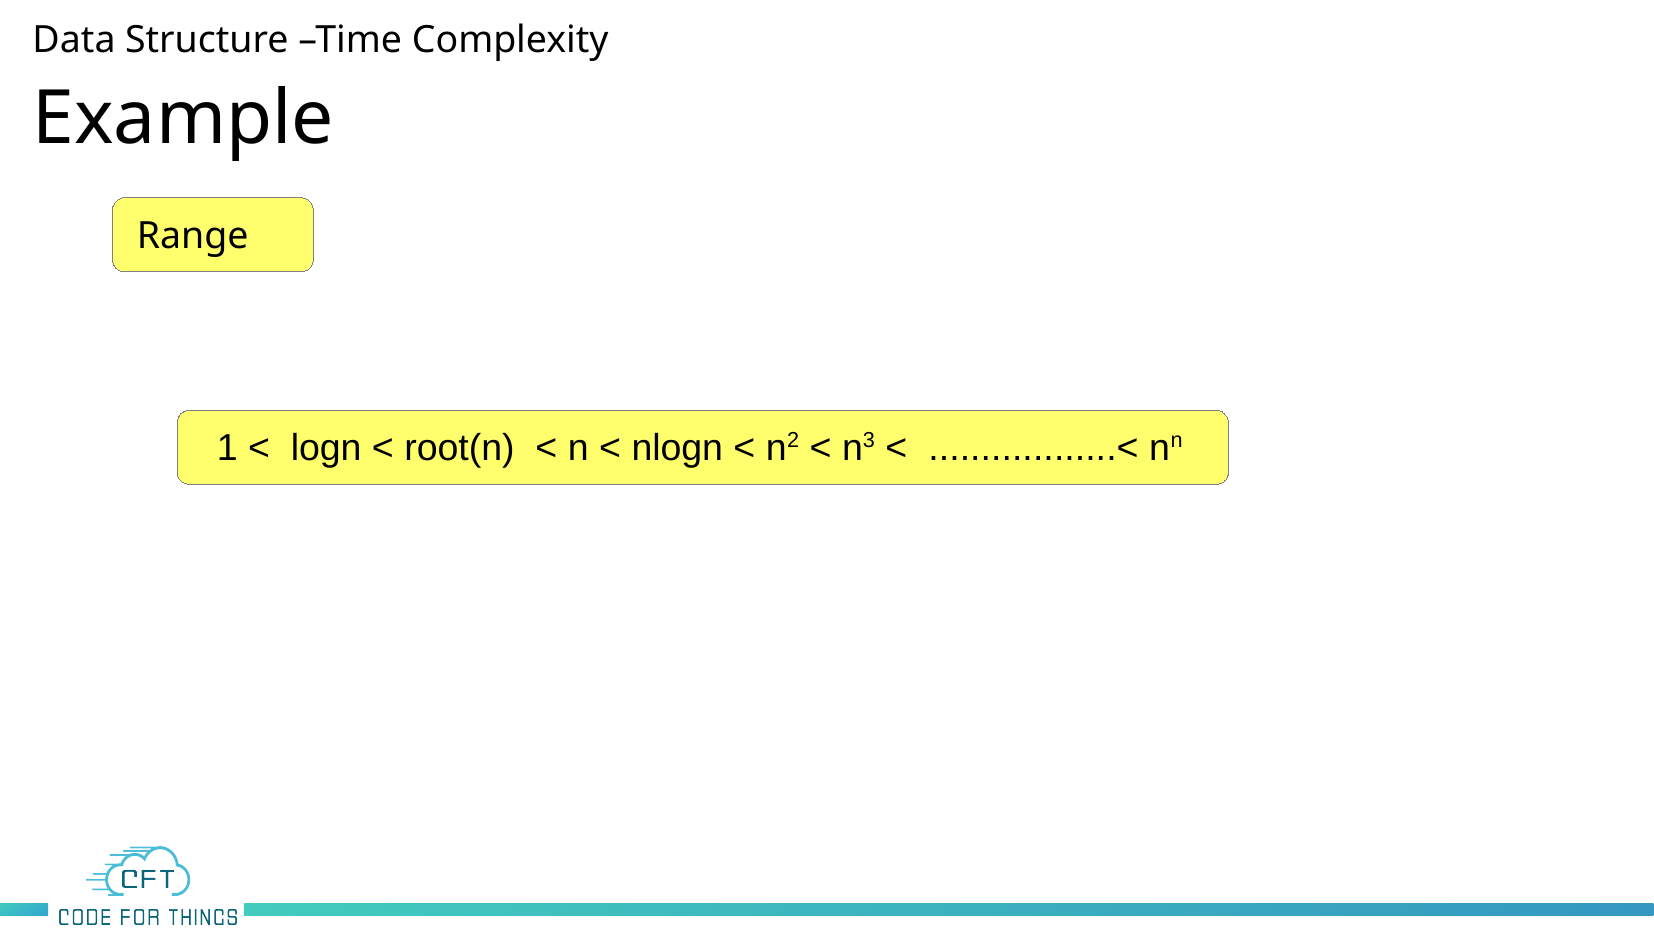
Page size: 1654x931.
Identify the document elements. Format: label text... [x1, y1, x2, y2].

text_box 1 < logn < root(n) < n < nlogn < n2 < n3 < ..................< nn [177, 410, 1229, 485]
title Data Structure –Time Complexity Example [32, 12, 1184, 166]
text_box [112, 197, 314, 272]
text_box Range [112, 201, 308, 260]
picture [59, 846, 237, 925]
